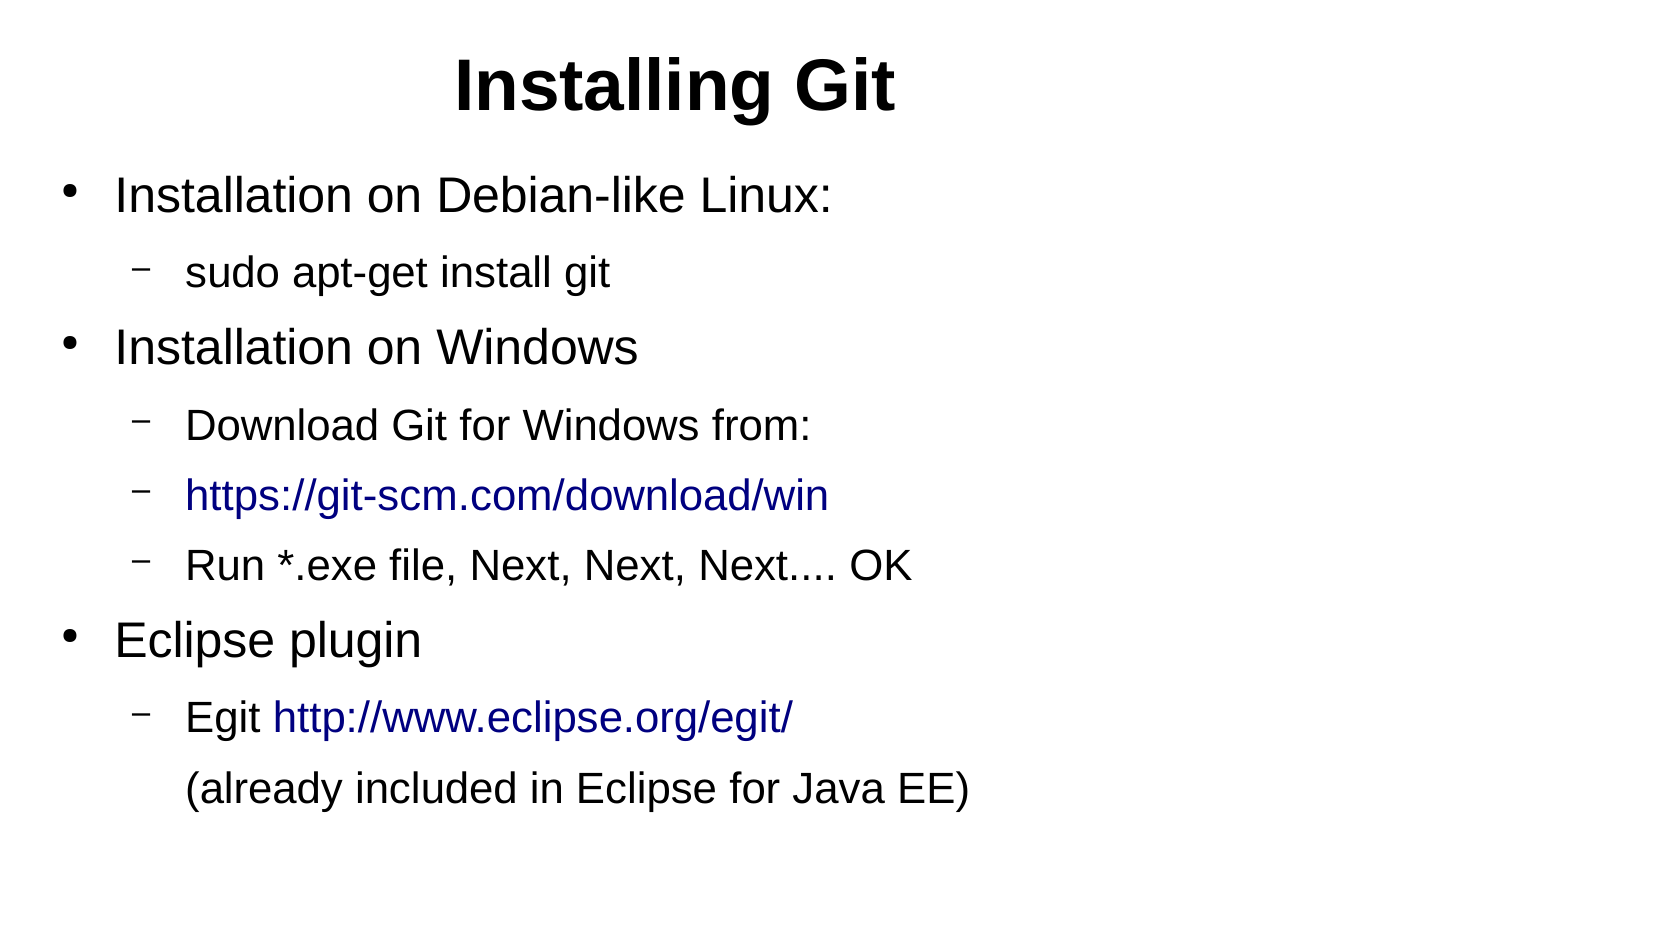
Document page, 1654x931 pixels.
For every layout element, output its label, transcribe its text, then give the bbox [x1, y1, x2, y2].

list Installation on Debian-like Linux: sudo apt-get install git Installation on Windows Download Git for Windows from: https://git-scm.com/download/win Run *.exe file, Next, Next, Next.... OK Eclipse plugin Egit http://www.eclipse.org/egit/ (already included in Eclipse for Java EE) [25, 156, 1628, 912]
title Installing Git [25, 5, 1325, 157]
